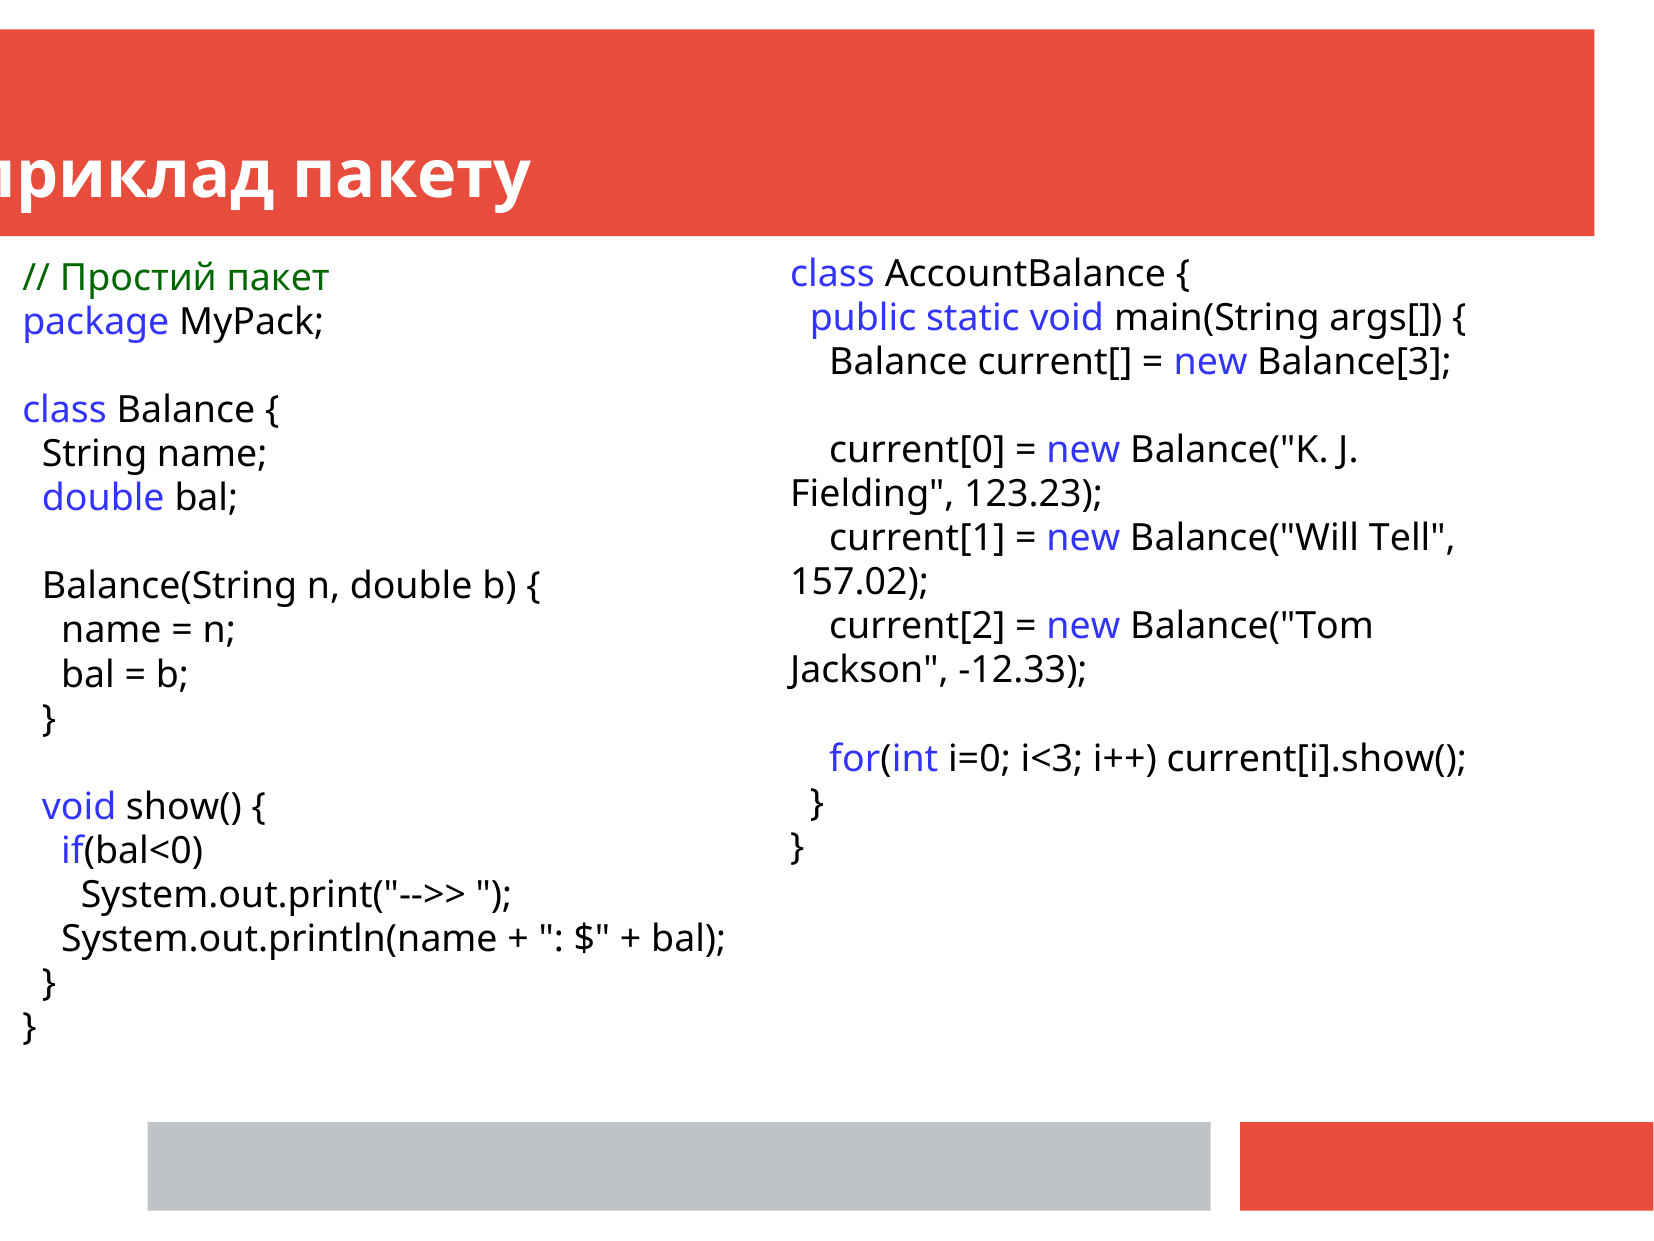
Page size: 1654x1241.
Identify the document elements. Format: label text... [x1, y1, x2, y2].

text_box // Простий пакет package MyPack; class Balance { String name; double bal; Balance(String n, double b) { name = n; bal = b; } void show() { if(bal<0) System.out.print("-->> "); System.out.println(name + ": $" + bal); } } [7, 247, 815, 1189]
text_box Нприклад пакету [0, 66, 1457, 214]
text_box class AccountBalance { public static void main(String args[]) { Balance current[] = new Balance[3]; current[0] = new Balance("K. J. Fielding", 123.23); current[1] = new Balance("Will Tell", 157.02); current[2] = new Balance("Tom Jackson", -12.33); for(int i=0; i<3; i++) current[i].show(); } } [775, 243, 1536, 1009]
